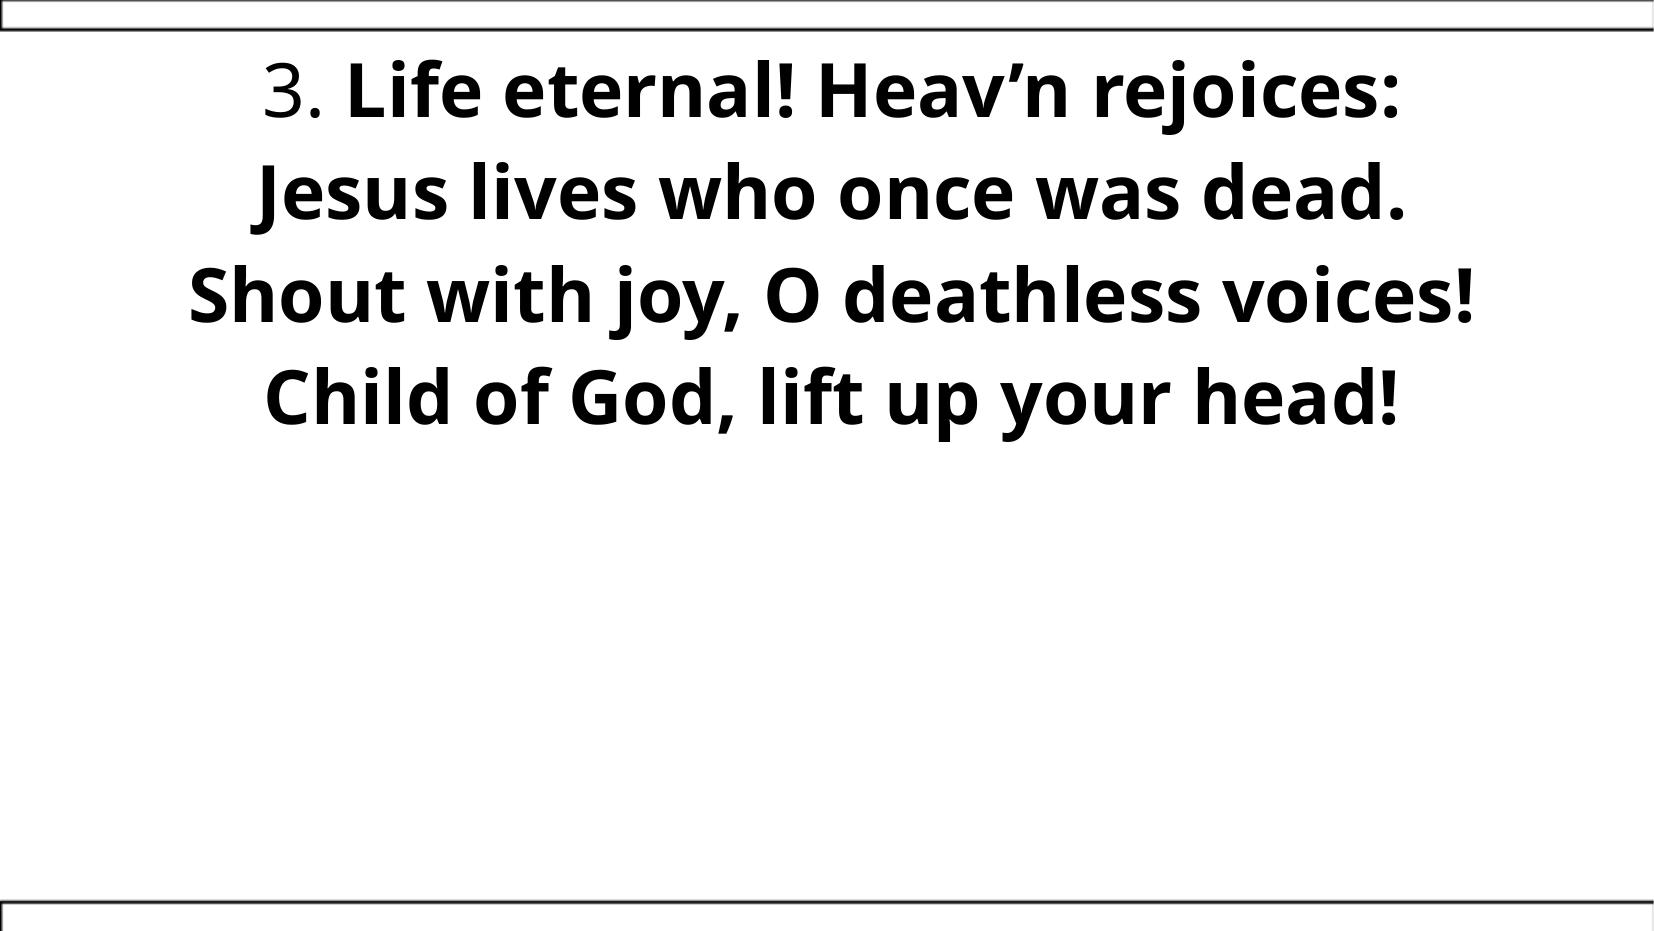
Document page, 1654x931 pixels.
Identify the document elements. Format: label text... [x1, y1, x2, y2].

text_box 3. Life eternal! Heav’n rejoices: Jesus lives who once was dead. Shout with joy, O deathless voices! Child of God, lift up your head! [105, 30, 1561, 449]
picture [0, 0, 1654, 931]
